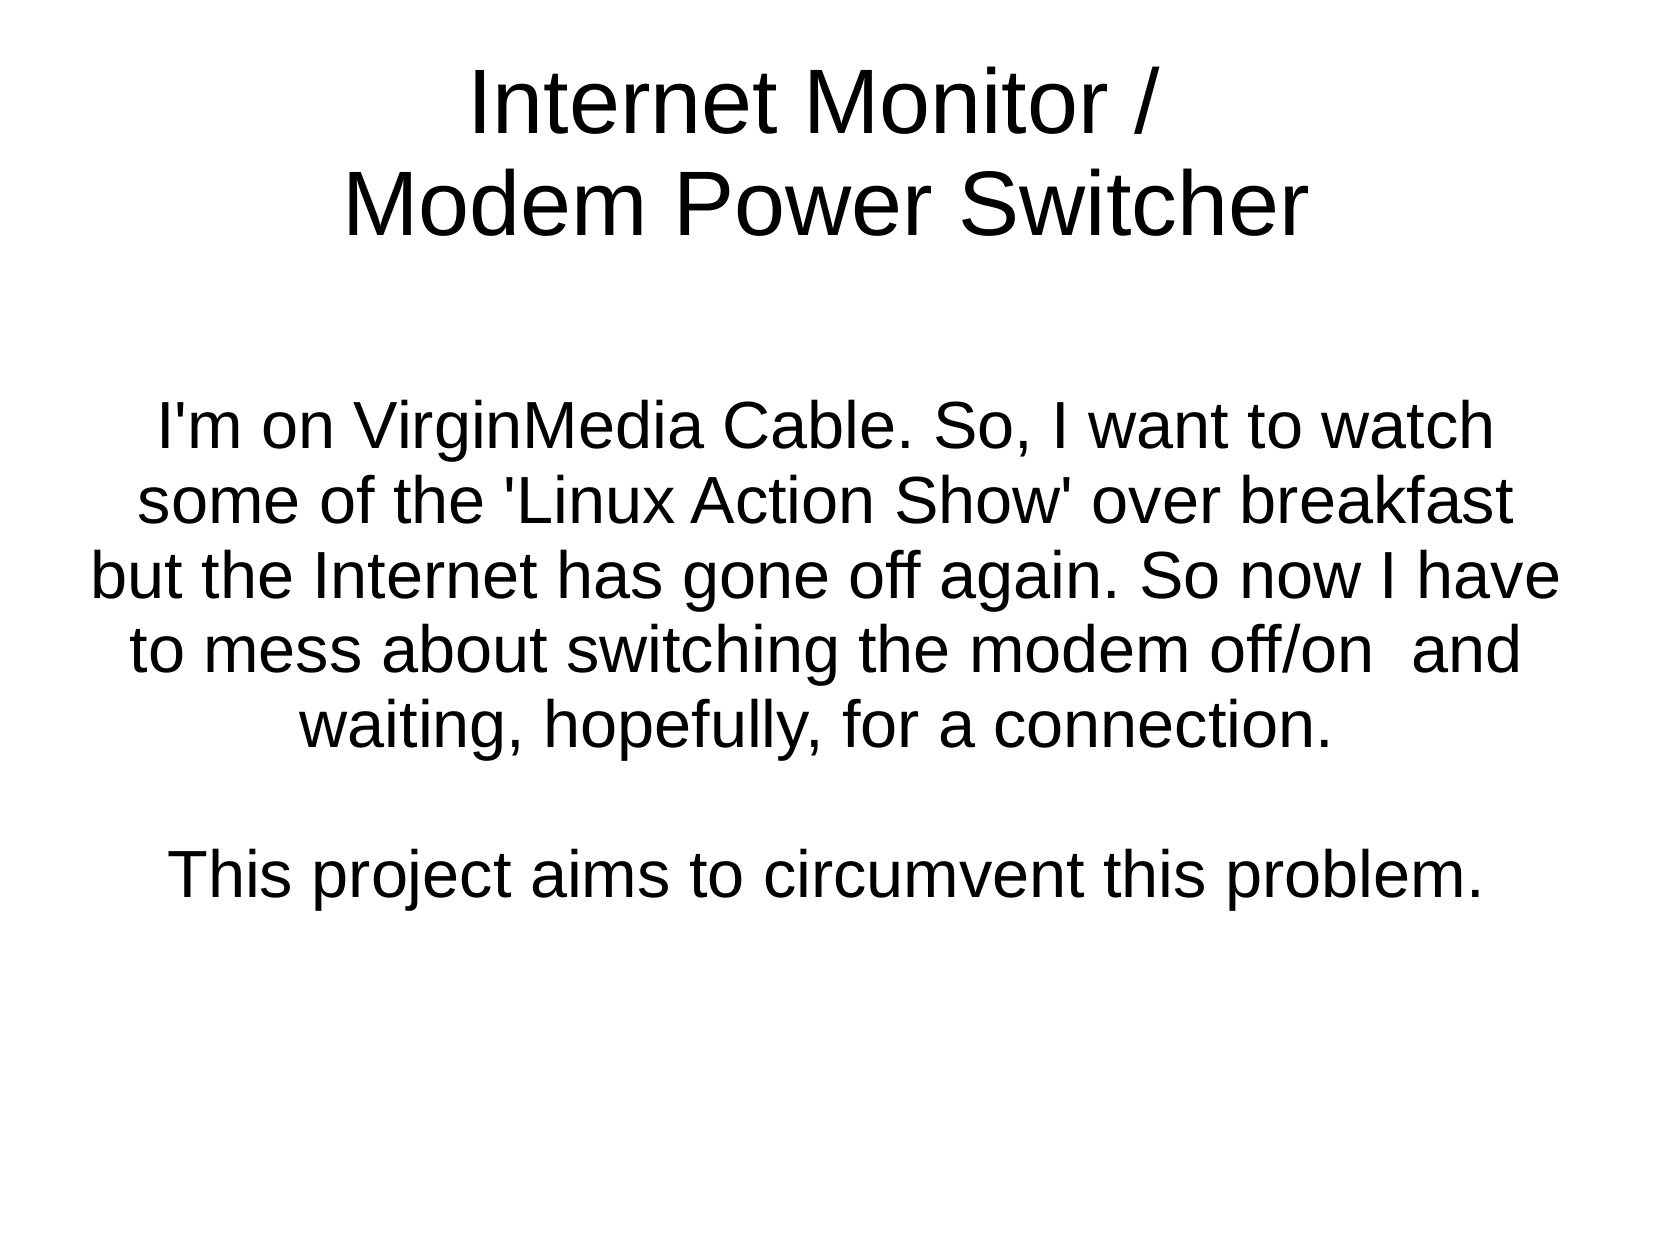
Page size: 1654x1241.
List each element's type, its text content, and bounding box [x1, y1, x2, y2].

title Internet Monitor / Modem Power Switcher [82, 49, 1571, 257]
subtitle I'm on VirginMedia Cable. So, I want to watch some of the 'Linux Action Show' over breakfast but the Internet has gone off again. So now I have to mess about switching the modem off/on and waiting, hopefully, for a connection. This project aims to circumvent this problem. [82, 290, 1571, 1010]
